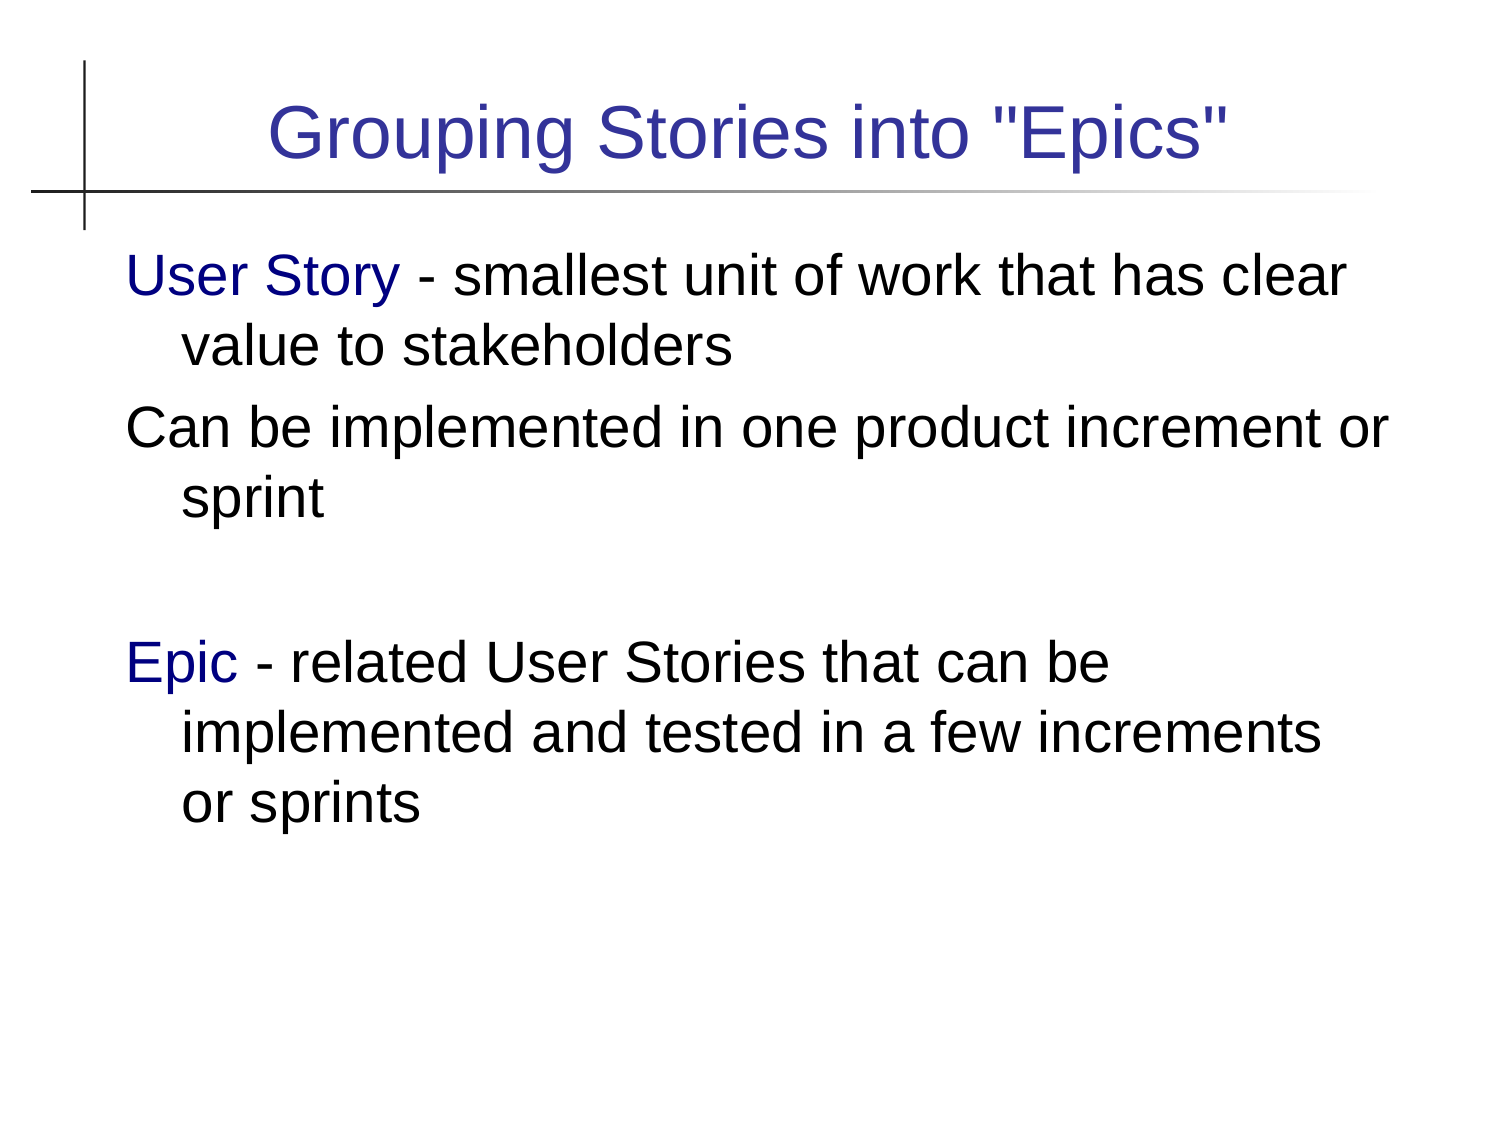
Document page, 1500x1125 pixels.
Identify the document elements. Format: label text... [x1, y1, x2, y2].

title Grouping Stories into "Epics" [100, 42, 1397, 182]
list User Story - smallest unit of work that has clear value to stakeholders Can be implemented in one product increment or sprint Epic - related User Stories that can be implemented and tested in a few increments or sprints [110, 229, 1408, 960]
